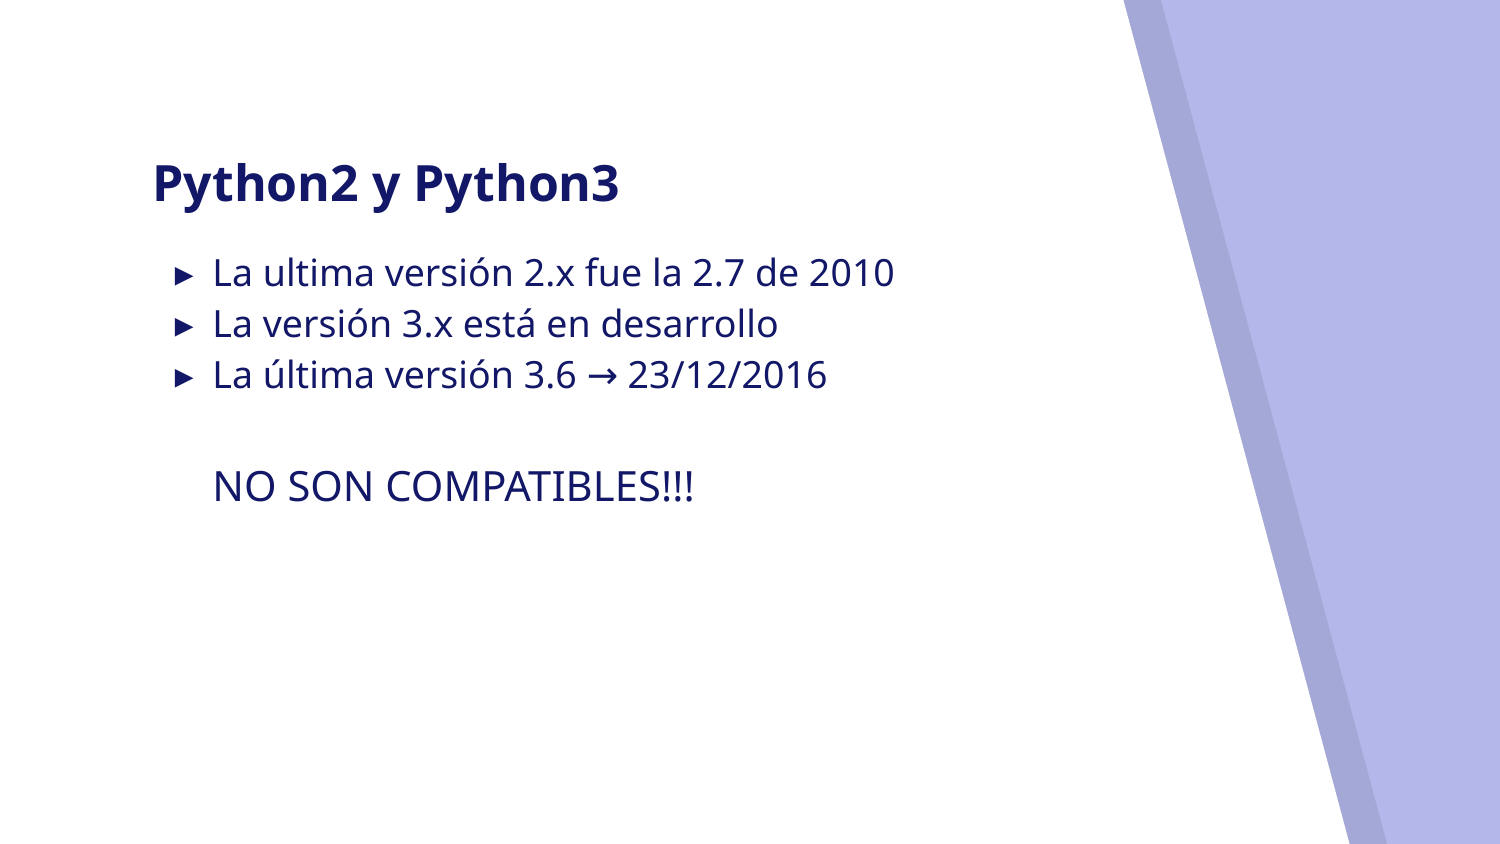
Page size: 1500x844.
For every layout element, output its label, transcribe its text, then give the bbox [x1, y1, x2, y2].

title Python2 y Python3 [137, 146, 1011, 227]
list La ultima versión 2.x fue la 2.7 de 2010 La versión 3.x está en desarrollo La última versión 3.6 → 23/12/2016 NO SON COMPATIBLES!!! [137, 246, 1011, 587]
